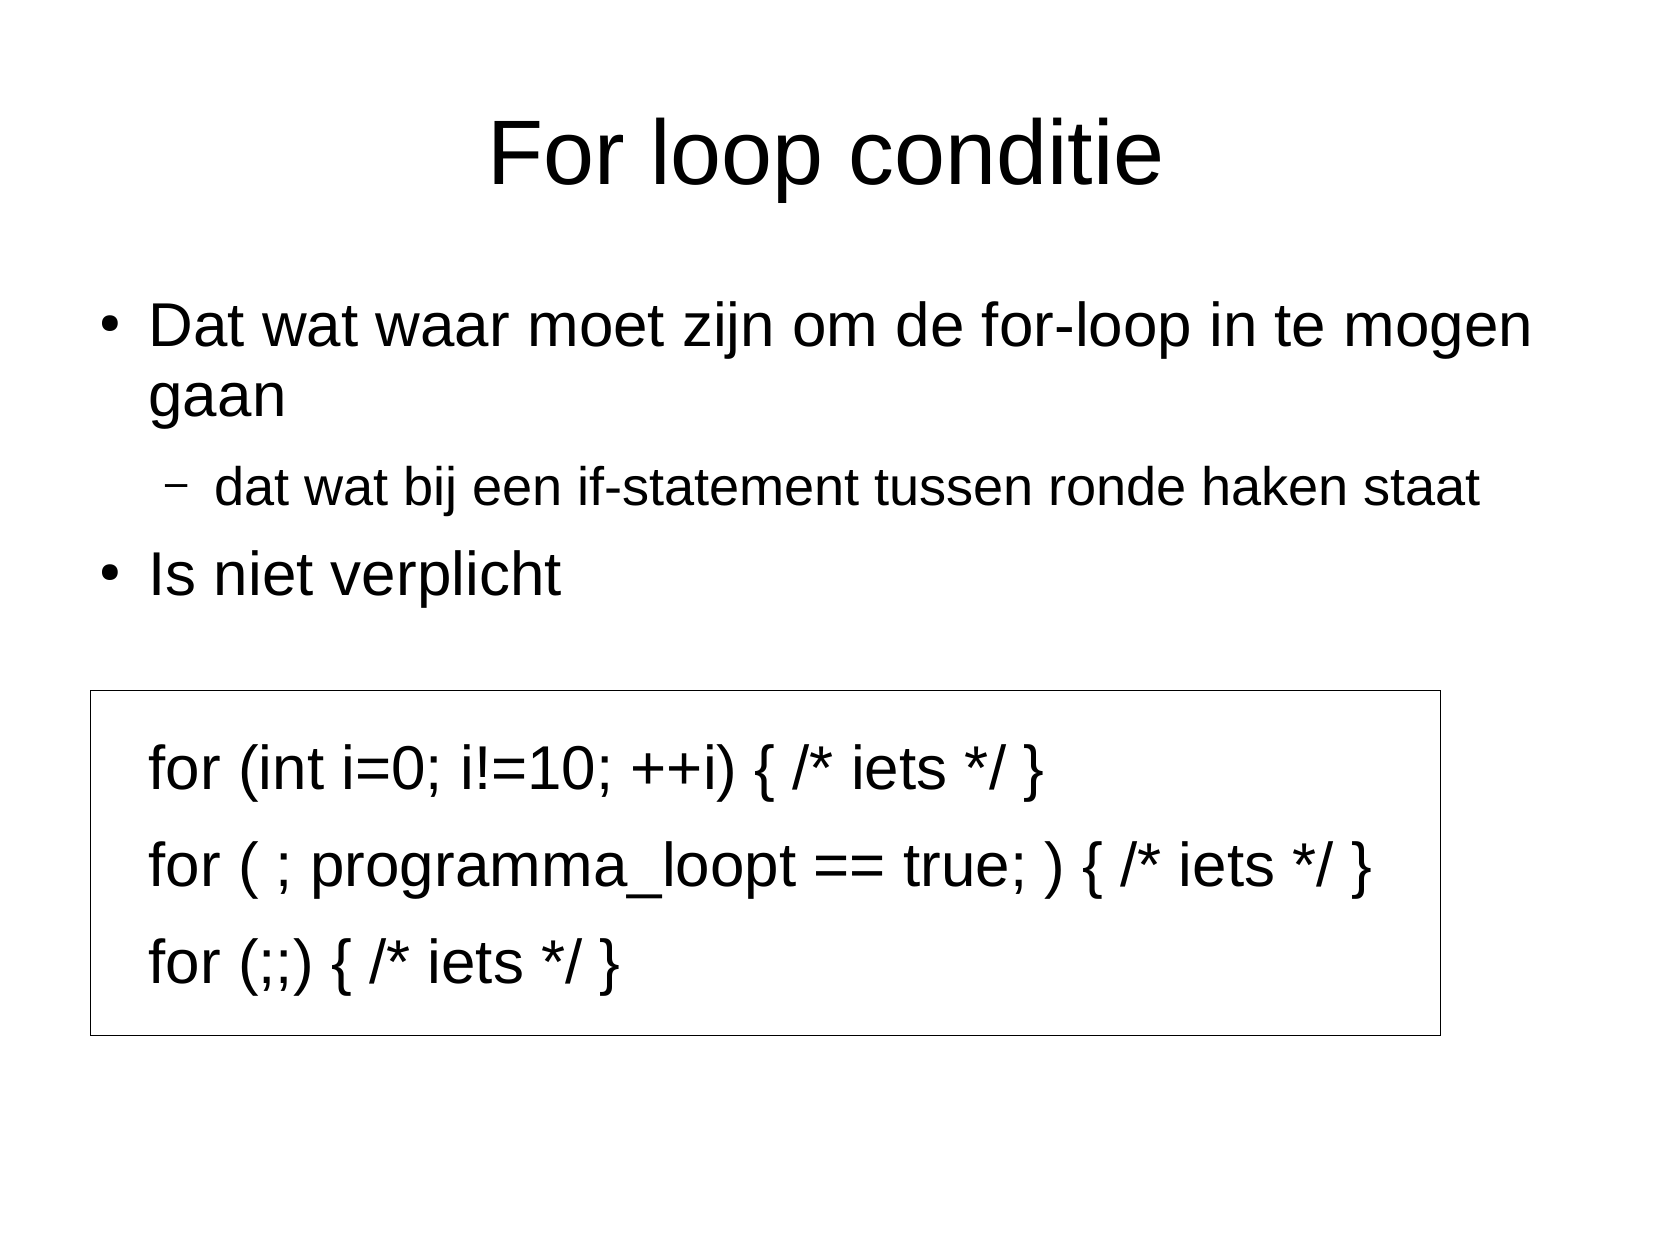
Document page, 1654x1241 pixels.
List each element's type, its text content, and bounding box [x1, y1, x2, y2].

title For loop conditie [82, 49, 1571, 257]
list Dat wat waar moet zijn om de for-loop in te mogen gaan dat wat bij een if-statement tussen ronde haken staat Is niet verplicht for (int i=0; i!=10; ++i) { /* iets */ } for ( ; programma_loopt == true; ) { /* iets */ } for (;;) { /* iets */ } [91, 691, 1440, 1010]
list Dat wat waar moet zijn om de for-loop in te mogen gaan dat wat bij een if-statement tussen ronde haken staat Is niet verplicht for (int i=0; i!=10; ++i) { /* iets */ } for ( ; programma_loopt == true; ) { /* iets */ } for (;;) { /* iets */ } [82, 290, 1571, 1010]
